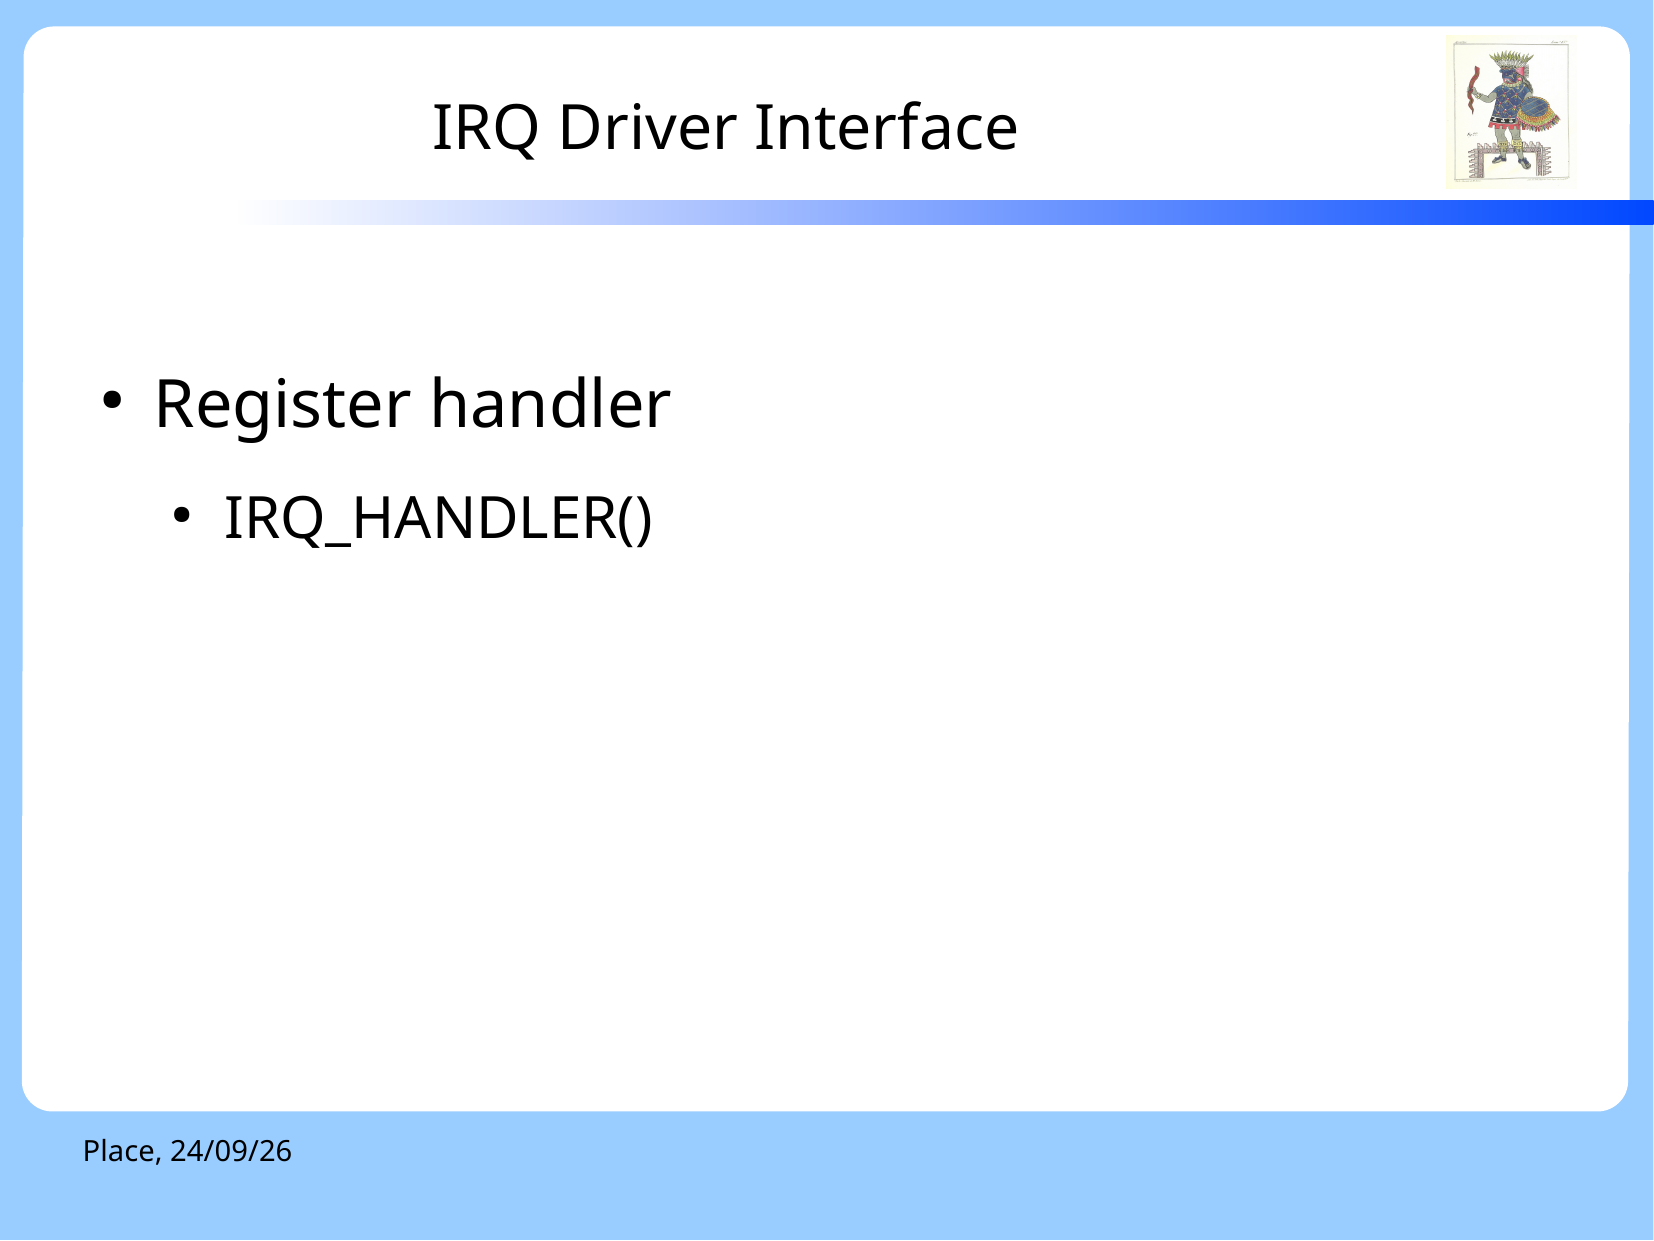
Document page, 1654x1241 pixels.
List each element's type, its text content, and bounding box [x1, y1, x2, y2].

list Register handler IRQ_HANDLER() [82, 236, 1571, 1055]
title IRQ Driver Interface [82, 49, 1371, 201]
picture [1446, 35, 1577, 189]
